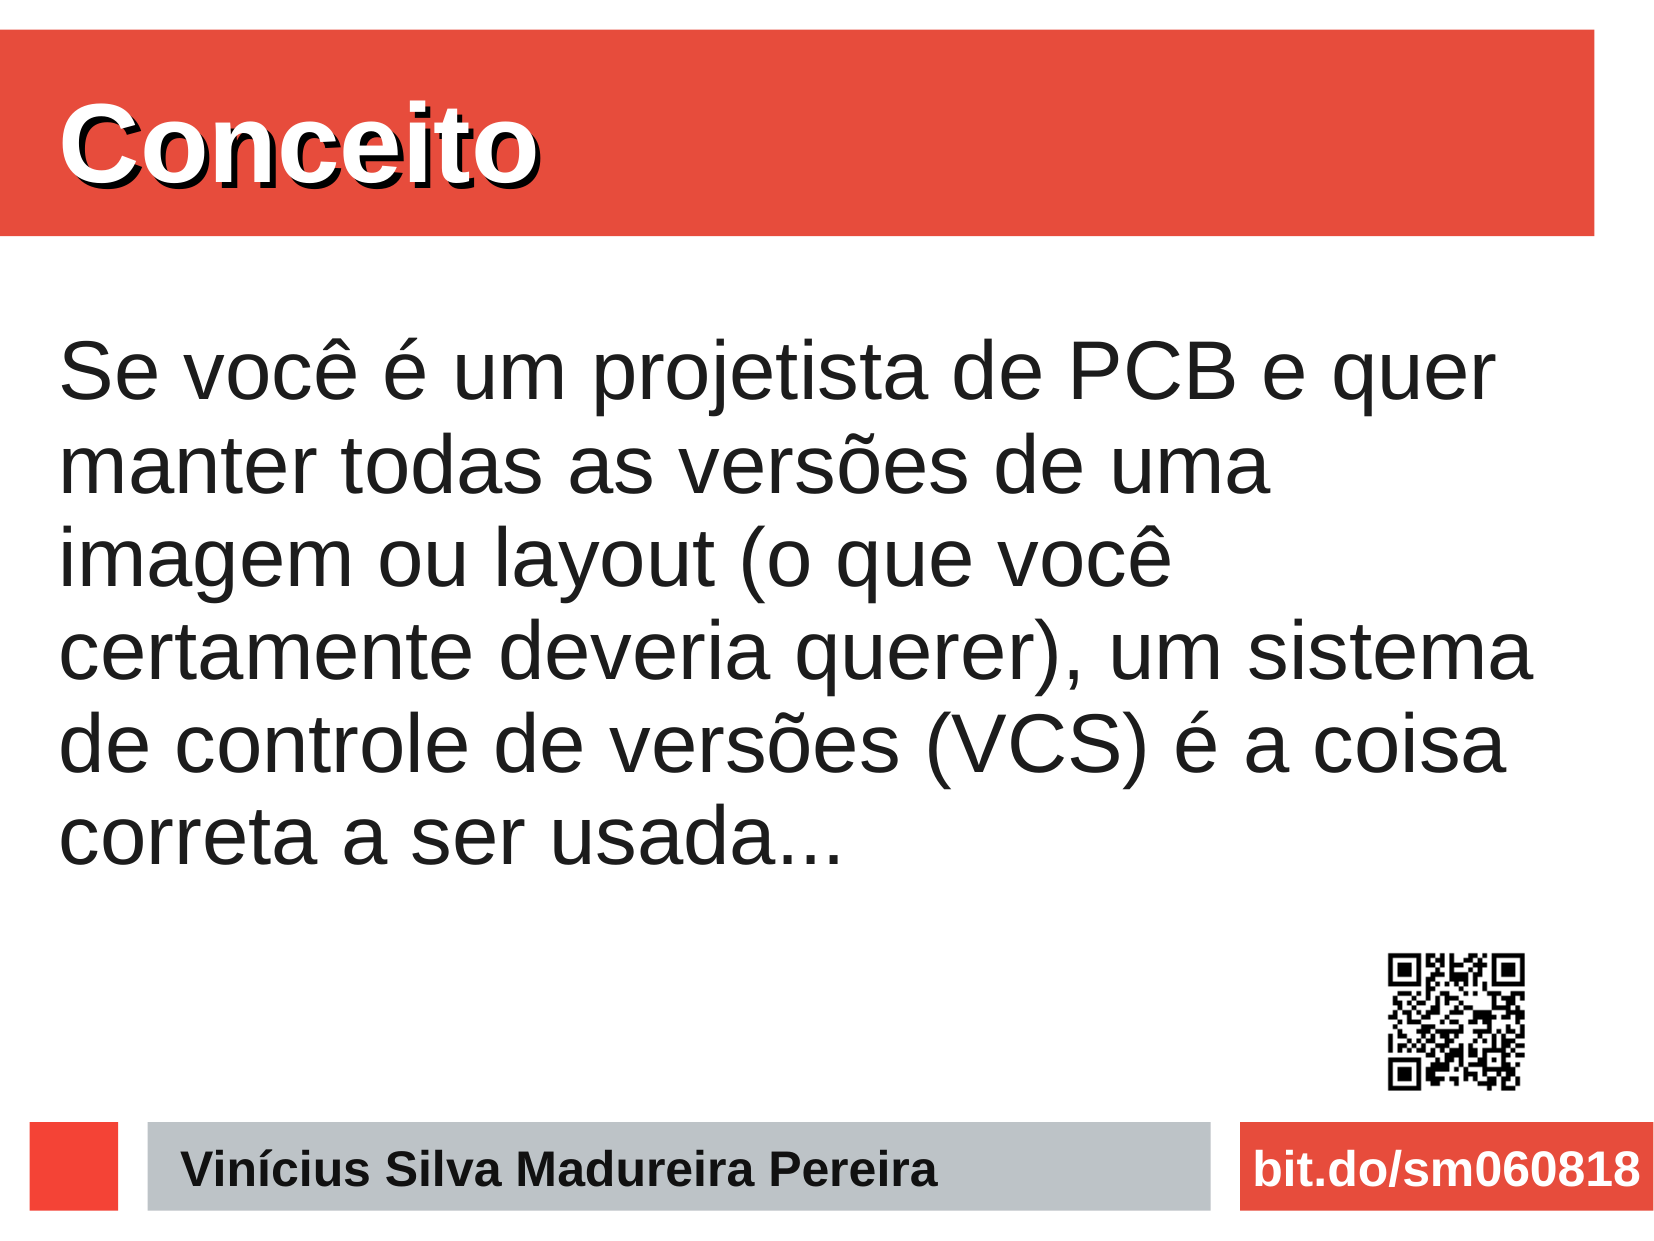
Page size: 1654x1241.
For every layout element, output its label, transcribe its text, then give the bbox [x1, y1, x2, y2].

picture [1379, 944, 1536, 1102]
title Conceito [59, 59, 1595, 207]
text_box bit.do/sm060818 [1228, 1133, 1654, 1205]
text_box Vinícius Silva Madureira Pereira [165, 1133, 1170, 1205]
list Se você é um projetista de PCB e quer manter todas as versões de uma imagem ou layout (o que você certamente deveria querer), um sistema de controle de versões (VCS) é a coisa correta a ser usada... [59, 324, 1565, 1093]
